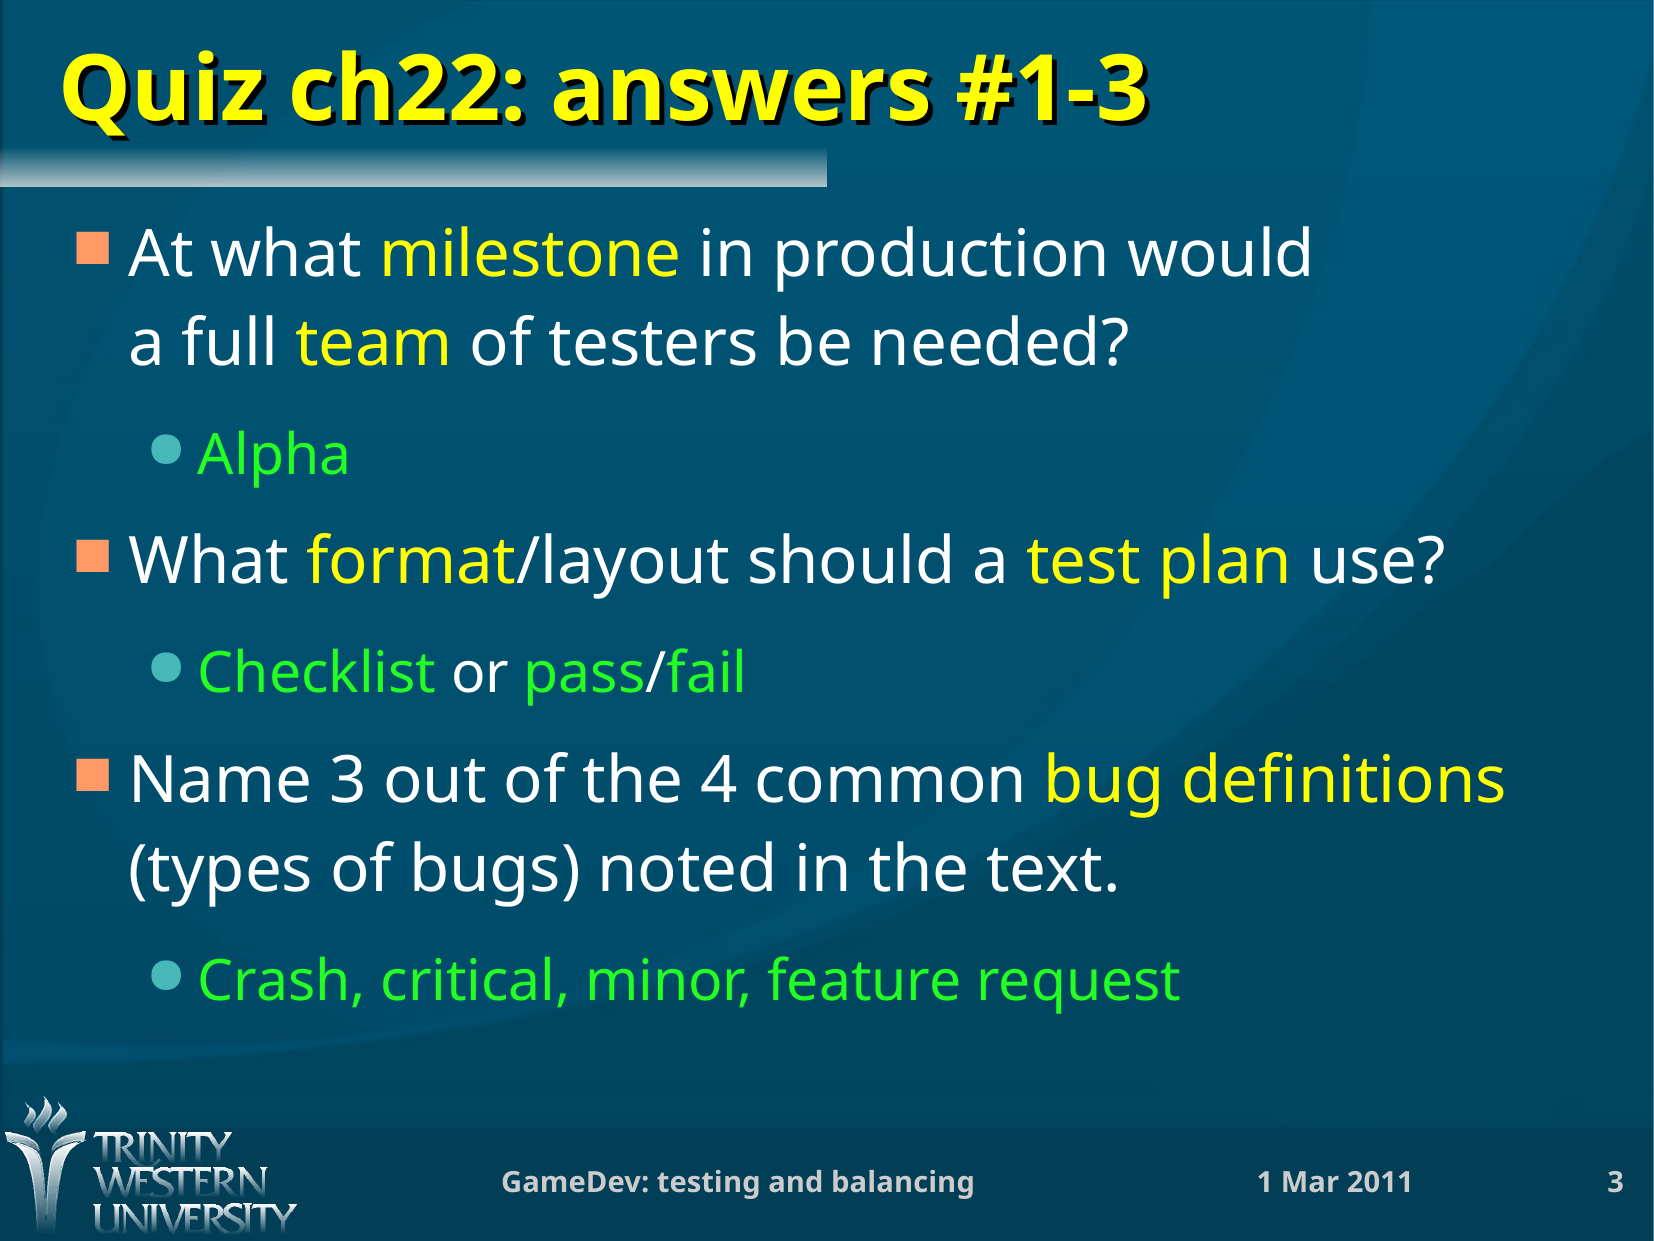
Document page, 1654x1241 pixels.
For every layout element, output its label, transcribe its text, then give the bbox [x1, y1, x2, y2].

picture [38, 1227, 54, 1232]
title Quiz ch22: answers #1-3 [59, 19, 1595, 148]
list At what milestone in production would a full team of testers be needed? Alpha What format/layout should a test plan use? Checklist or pass/fail Name 3 out of the 4 common bug definitions (types of bugs) noted in the text. Crash, critical, minor, feature request [59, 206, 1625, 1026]
